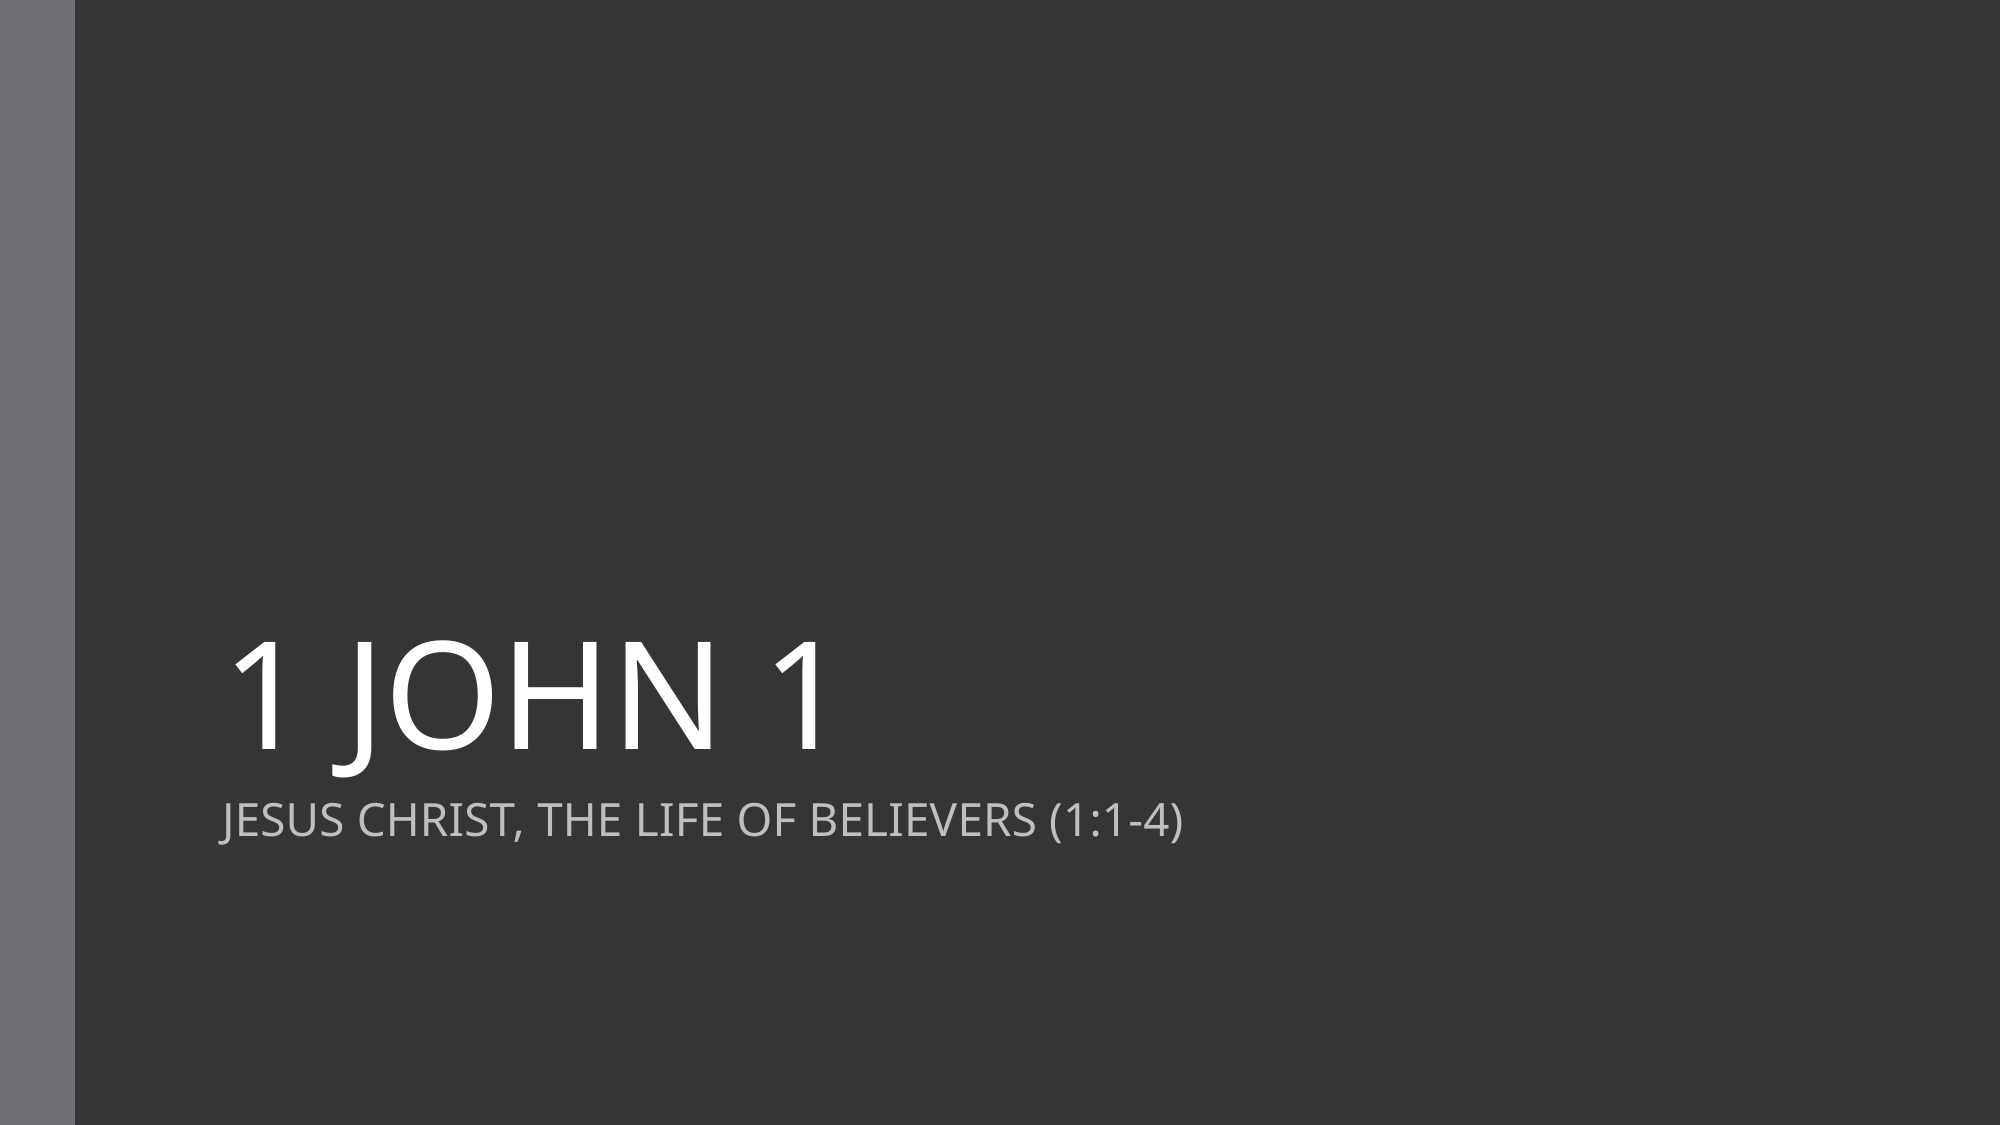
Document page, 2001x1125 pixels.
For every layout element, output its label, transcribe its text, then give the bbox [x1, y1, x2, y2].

title 1 JOHN 1 [206, 124, 1752, 787]
subtitle JESUS CHRIST, THE LIFE OF BELIEVERS (1:1-4) [206, 787, 1752, 1066]
